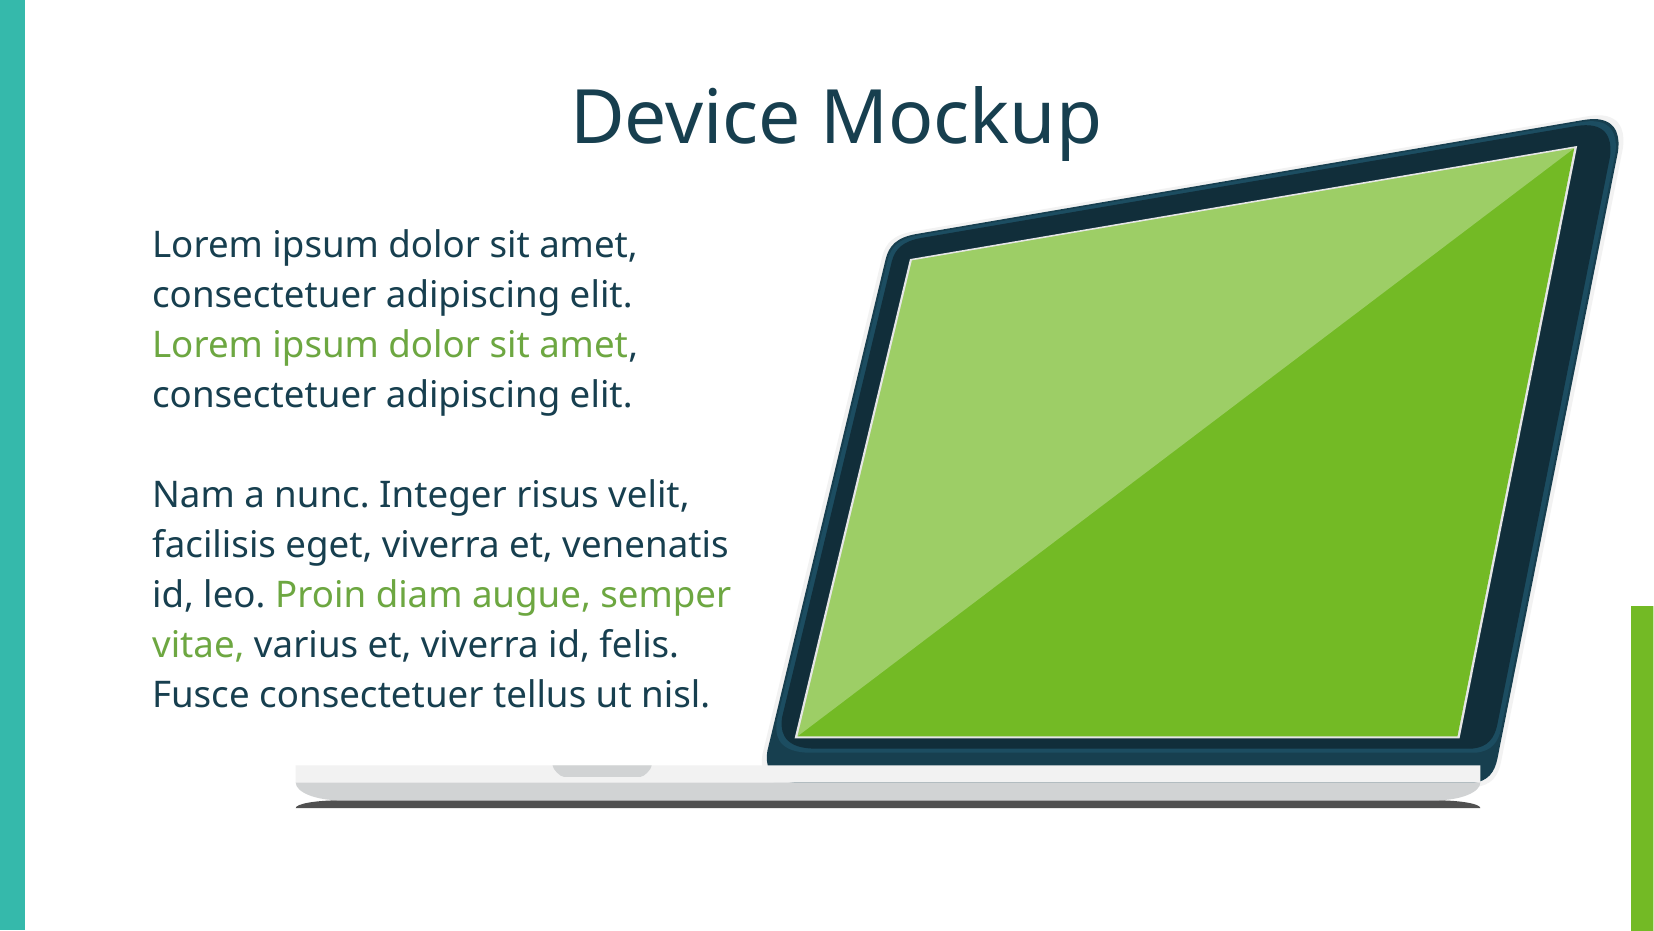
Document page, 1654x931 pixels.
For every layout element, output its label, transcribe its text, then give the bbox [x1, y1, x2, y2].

text_box [295, 115, 1624, 809]
list Lorem ipsum dolor sit amet, consectetuer adipiscing elit. Lorem ipsum dolor sit amet, consectetuer adipiscing elit. Nam a nunc. Integer risus velit, facilisis eget, viverra et, venenatis id, leo. Proin diam augue, semper vitae, varius et, viverra id, felis. Fusce consectetuer tellus ut nisl. [82, 217, 736, 736]
title Device Mockup [82, 37, 1591, 193]
